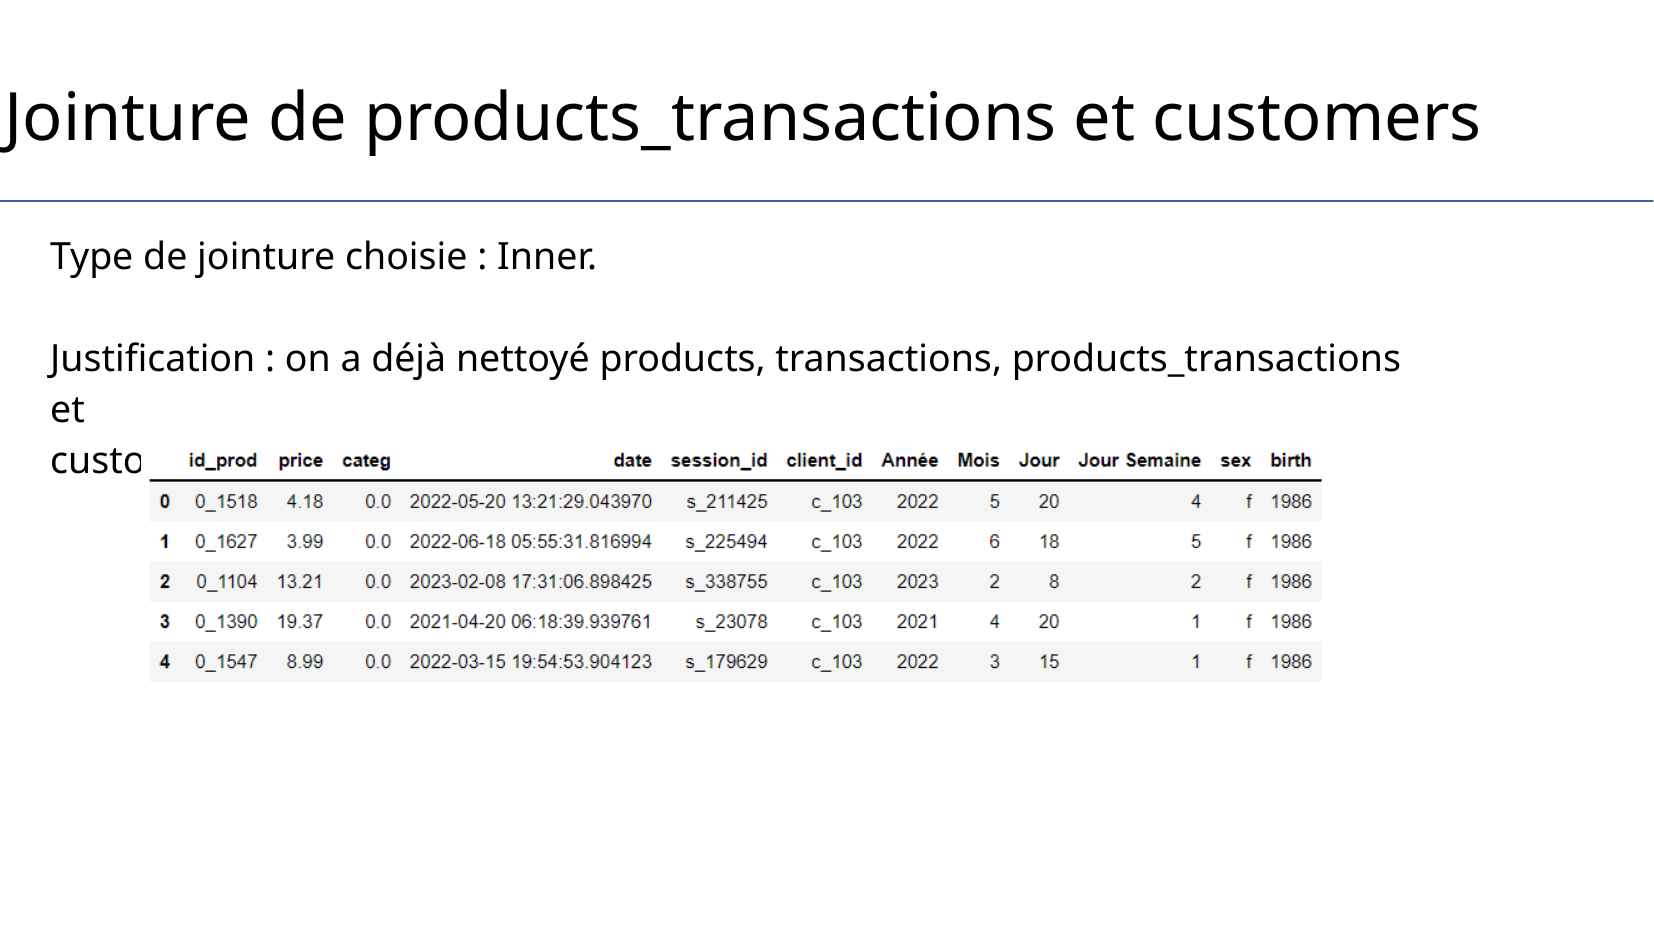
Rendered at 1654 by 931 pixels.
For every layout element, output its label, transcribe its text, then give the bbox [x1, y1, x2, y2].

picture [141, 443, 1343, 697]
text_box Type de jointure choisie : Inner. Justification : on a déjà nettoyé products, transactions, products_transactions et customers. [35, 221, 1430, 597]
title Jointure de products_transactions et customers [0, 37, 1489, 193]
